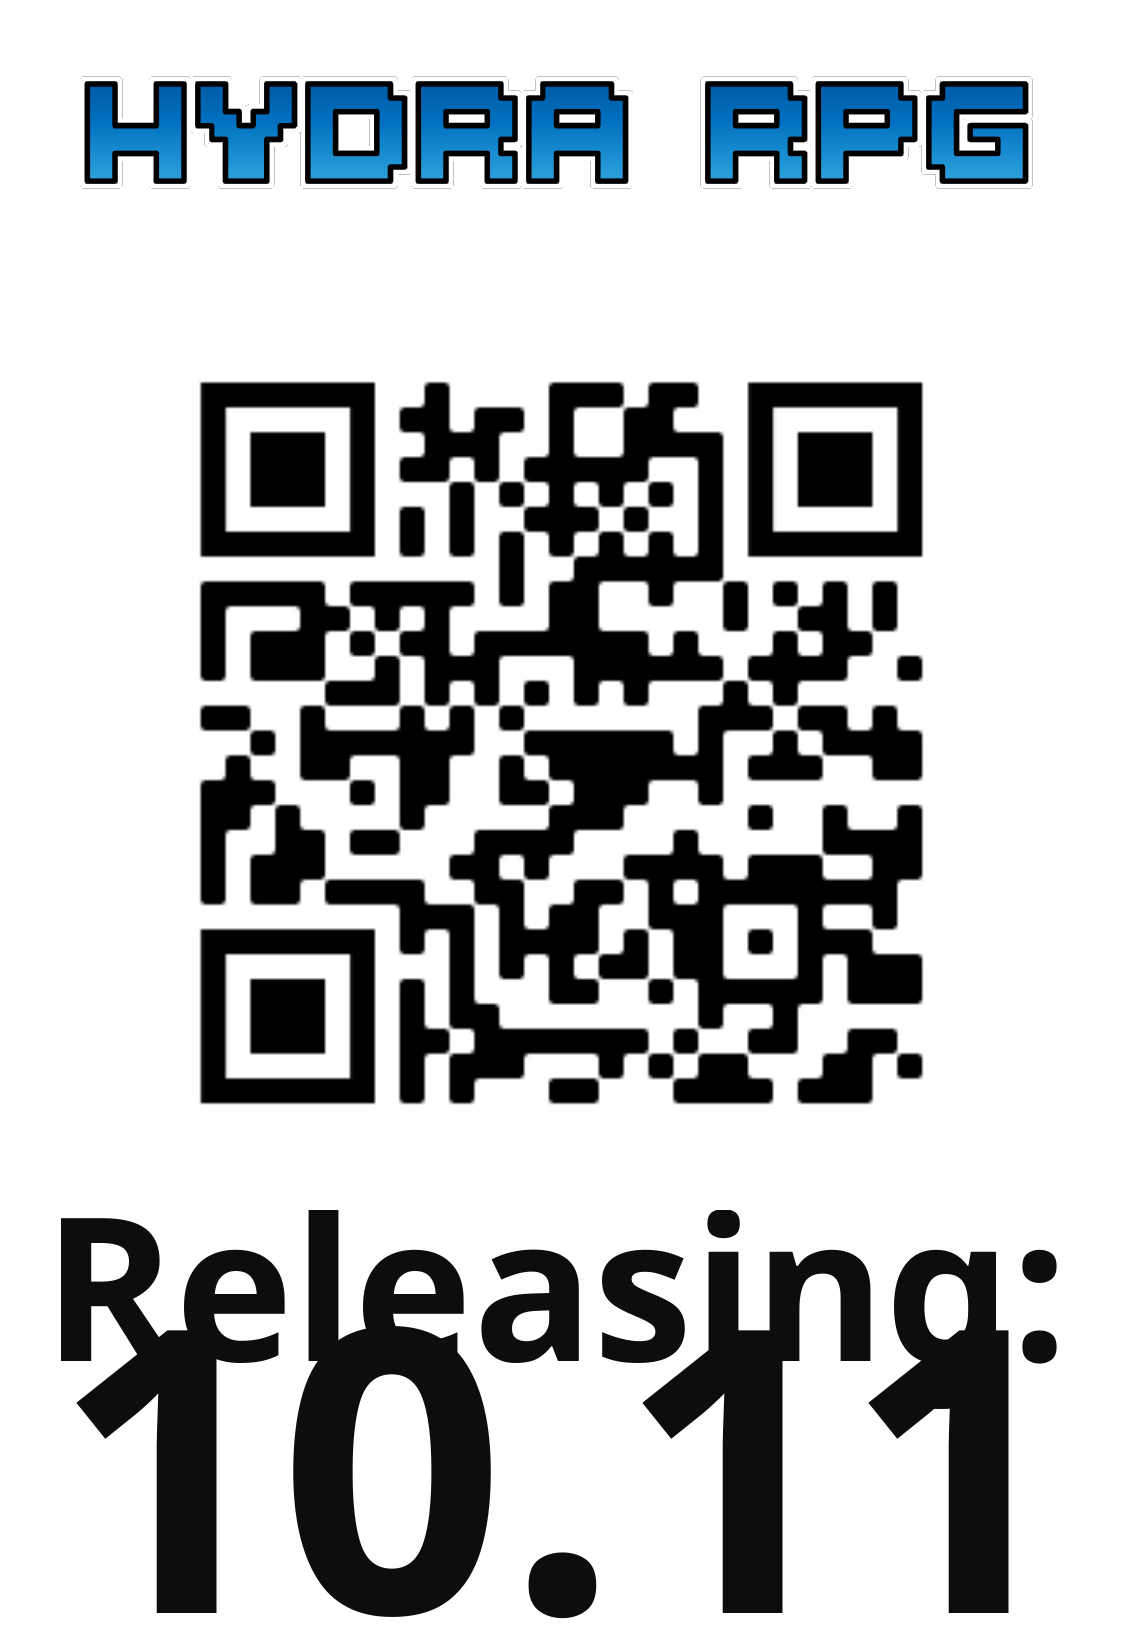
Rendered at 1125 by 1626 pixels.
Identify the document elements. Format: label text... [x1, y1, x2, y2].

text_box 10.11.21 [28, 1458, 1097, 1625]
picture [96, 278, 1029, 1210]
picture [0, 0, 1125, 265]
text_box Releasing: [28, 1154, 1097, 1458]
